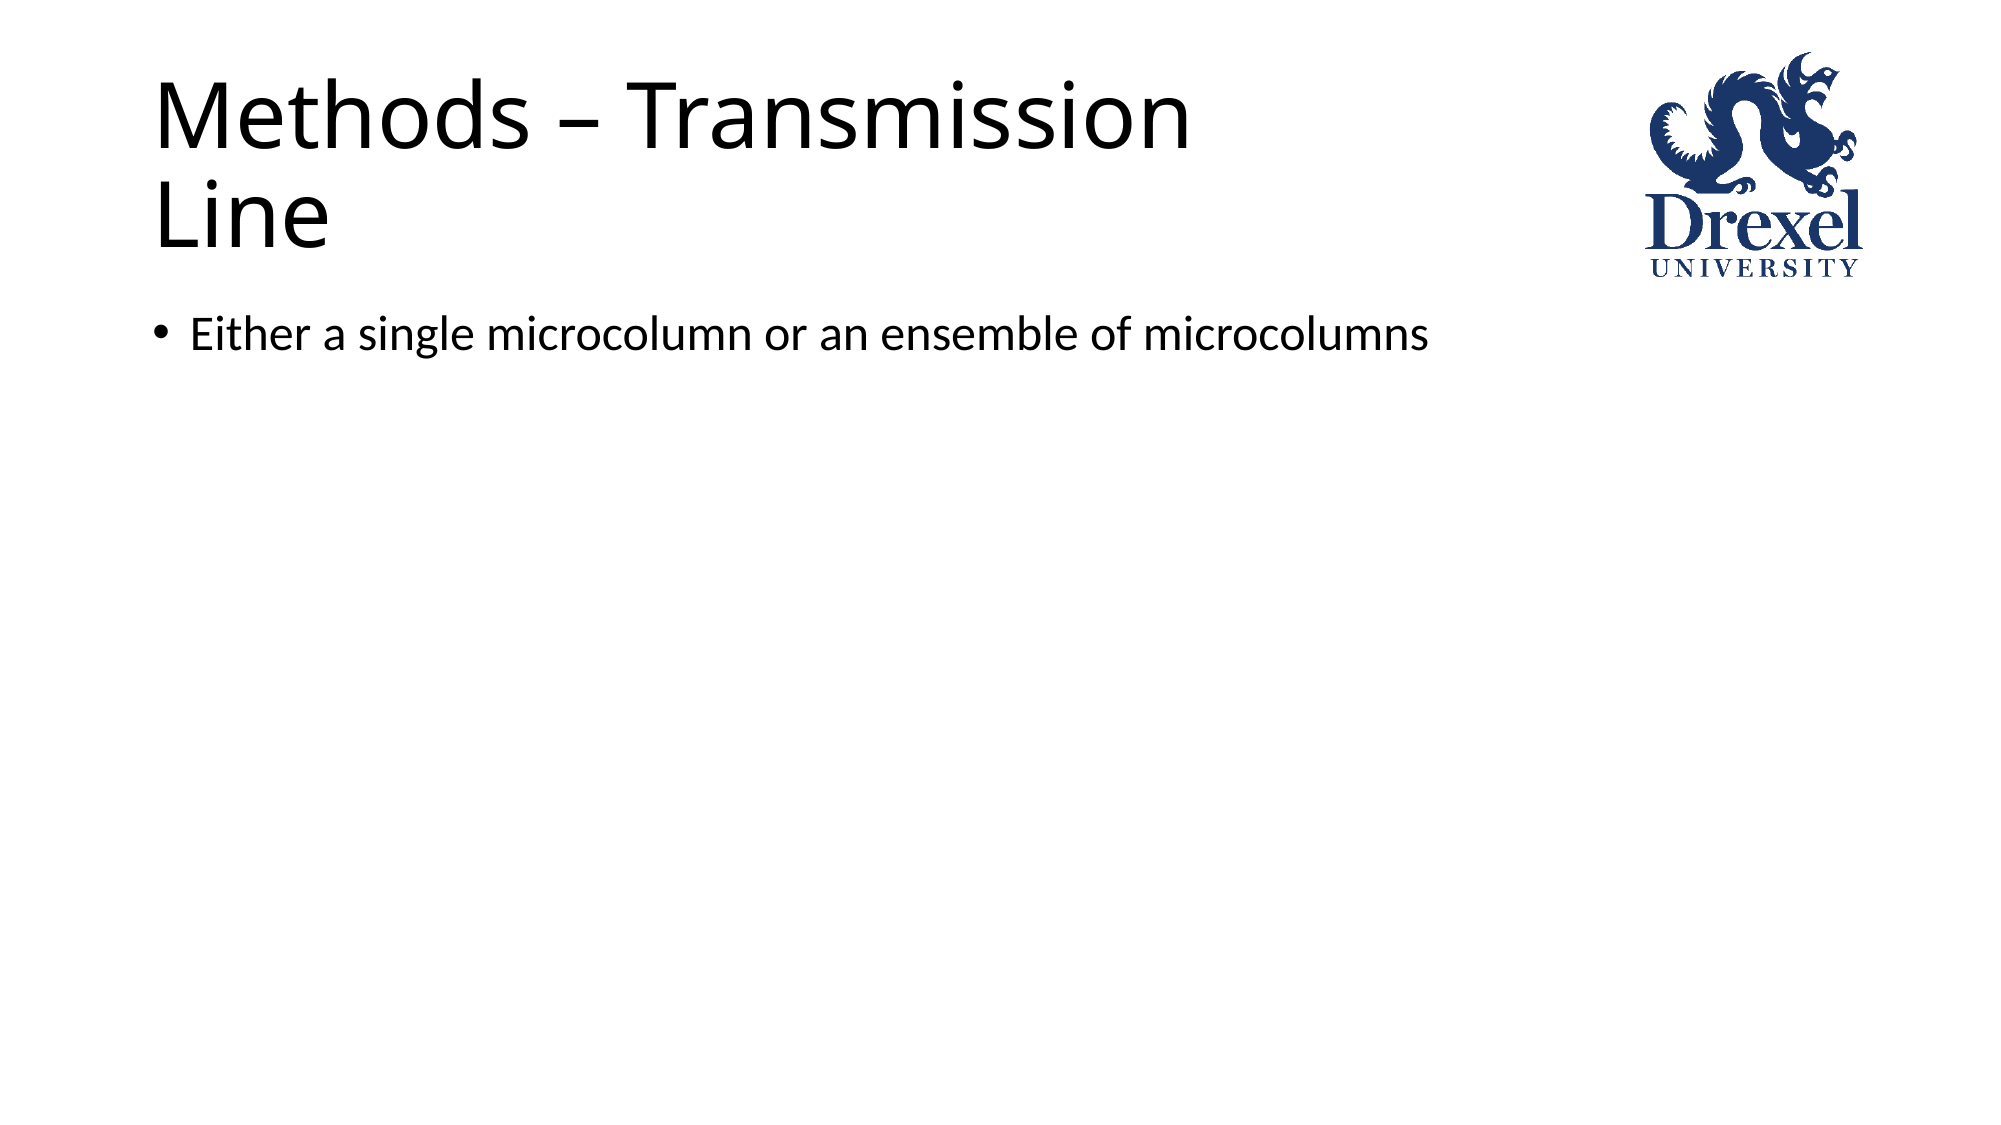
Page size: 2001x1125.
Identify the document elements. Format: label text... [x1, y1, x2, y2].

picture [1645, 52, 1863, 277]
list Either a single microcolumn or an ensemble of microcolumns [137, 299, 1863, 1014]
title Methods – Transmission Line [137, 59, 1288, 278]
